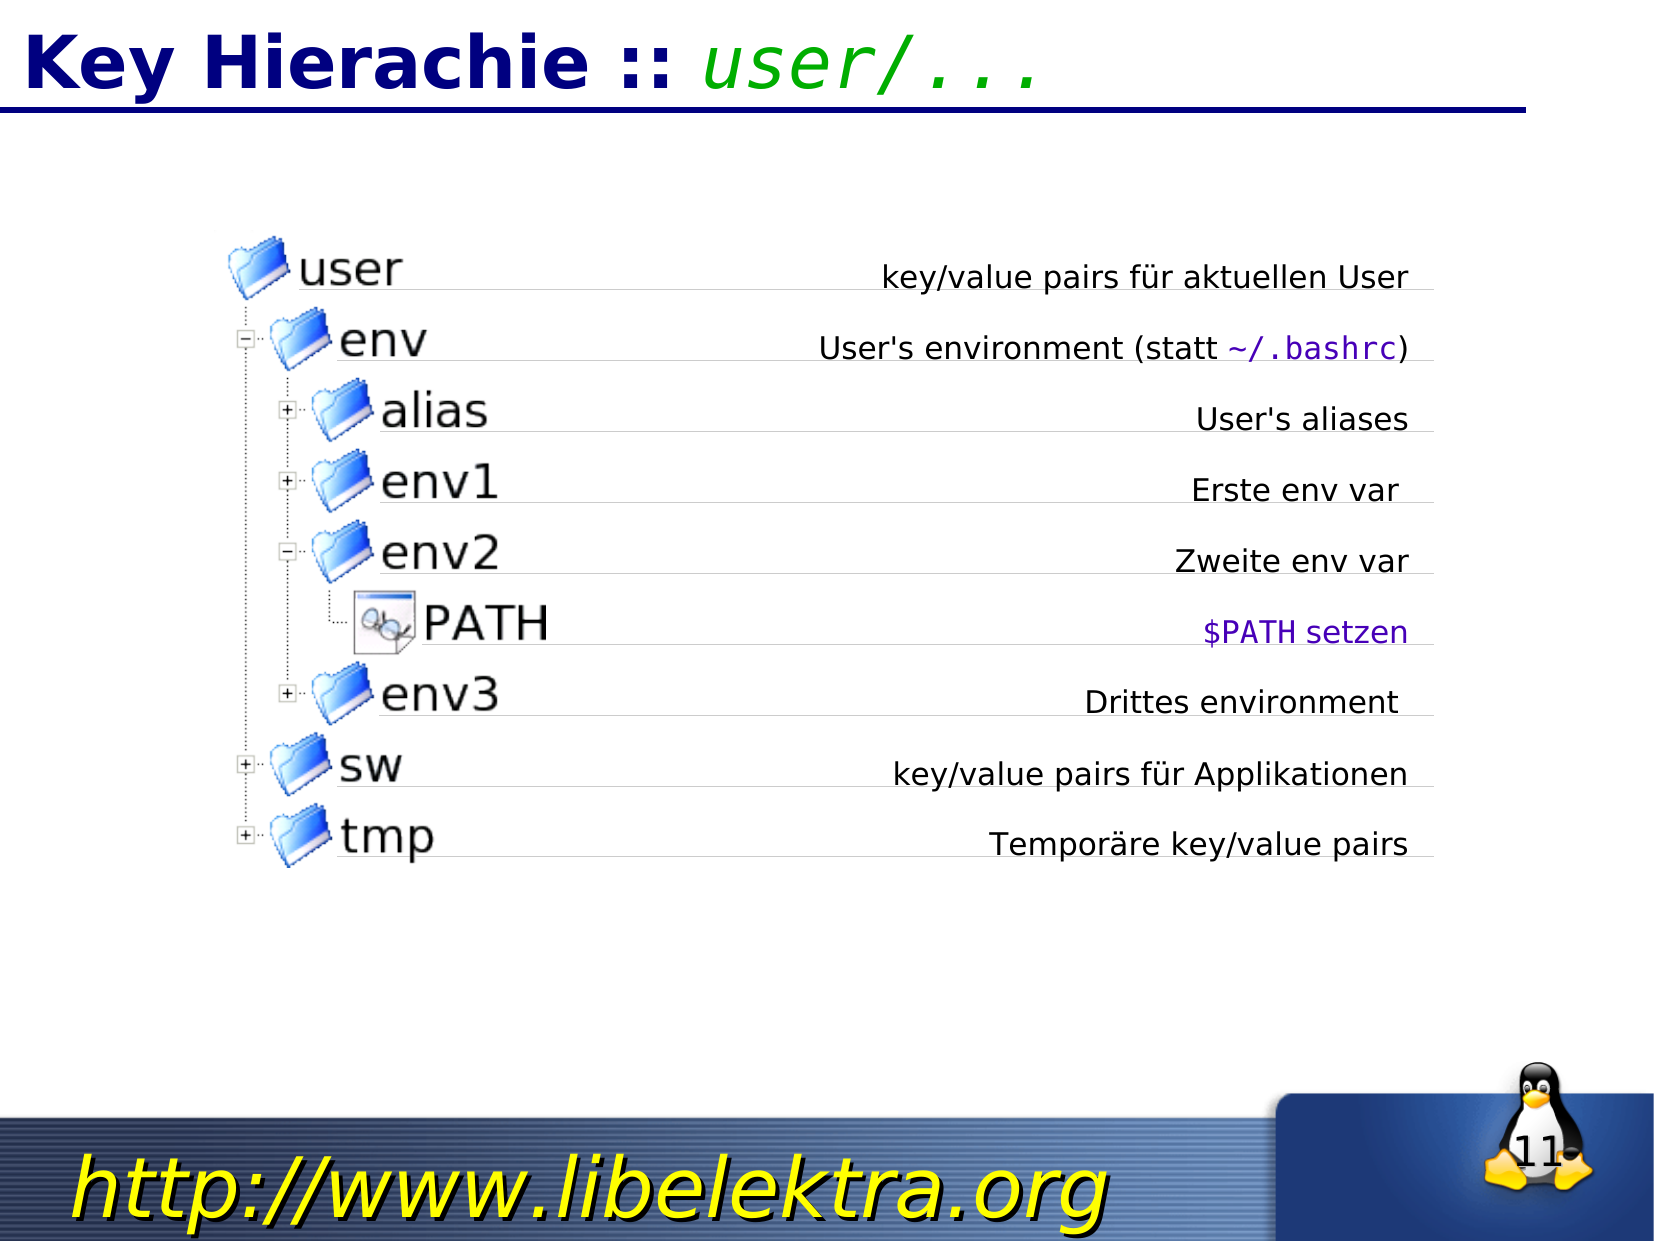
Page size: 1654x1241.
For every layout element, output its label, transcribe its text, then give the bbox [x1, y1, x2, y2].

text_box User's aliases [1195, 399, 1410, 438]
text_box Temporäre key/value pairs [989, 825, 1410, 864]
text_box <Nummer> [1312, 1122, 1566, 1178]
text_box Erste env var [1155, 470, 1410, 509]
text_box Drittes environment [1061, 683, 1410, 722]
text_box key/value pairs für aktuellen User [881, 258, 1410, 296]
text_box Key Hierachie :: user/... [22, 14, 1611, 111]
picture [214, 230, 546, 868]
text_box $PATH setzen [974, 612, 1410, 651]
picture [0, 1061, 1654, 1241]
text_box User's environment (statt ~/.bashrc) [735, 329, 1410, 367]
text_box key/value pairs für Applikationen [892, 754, 1410, 793]
text_box Zweite env var [685, 541, 1410, 580]
